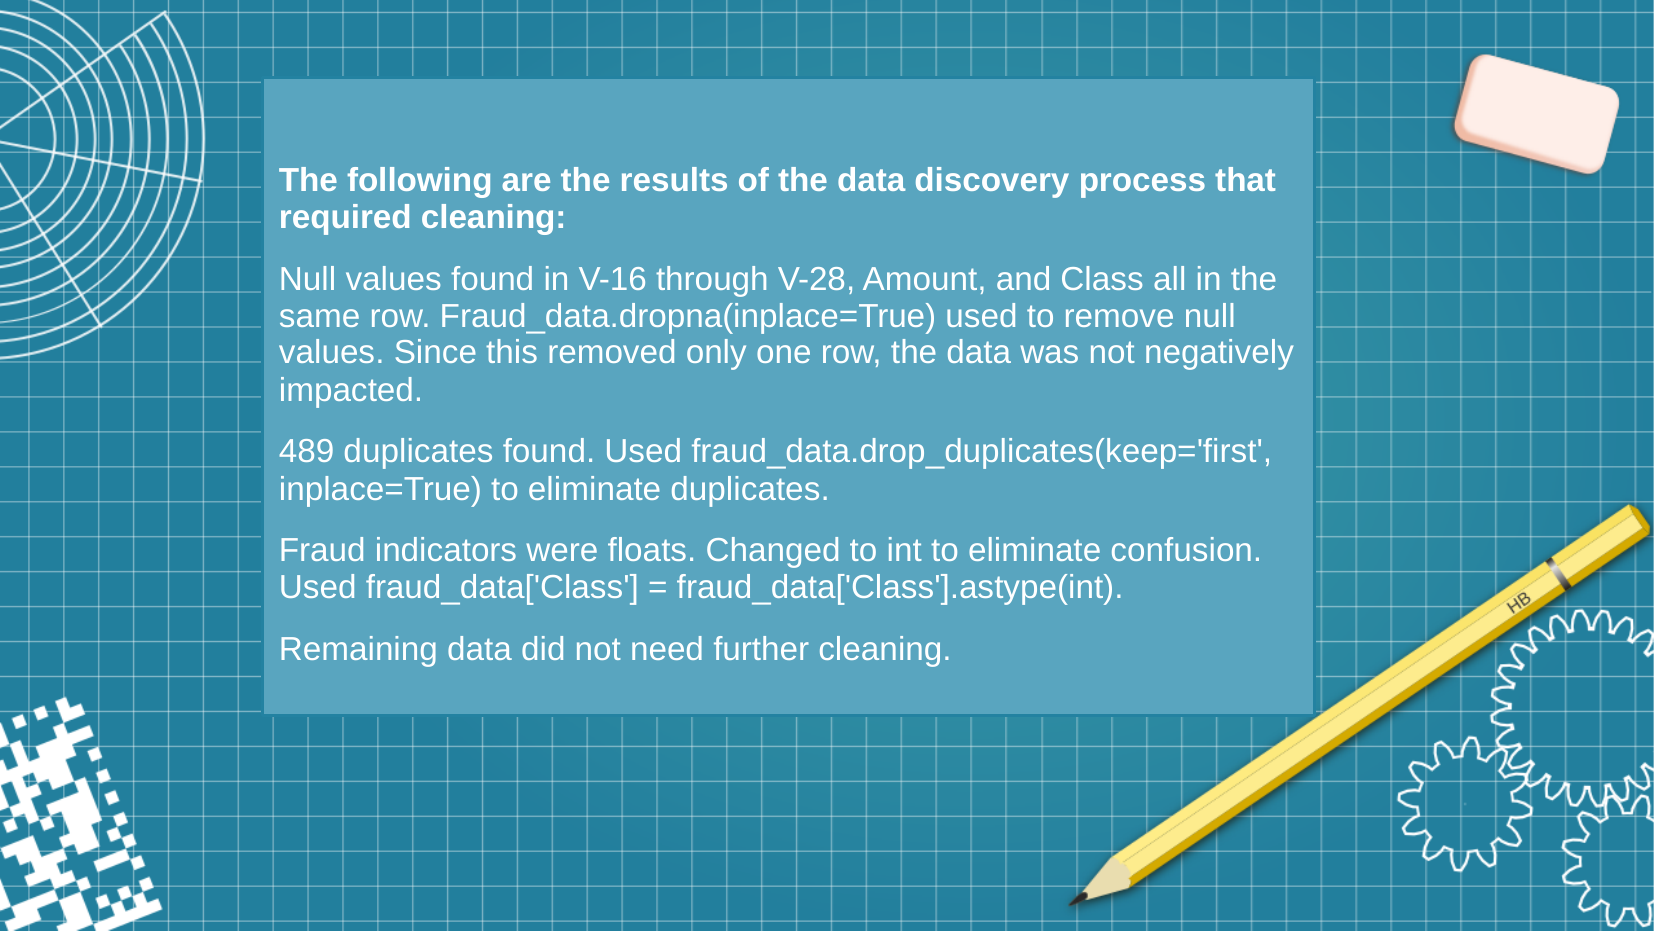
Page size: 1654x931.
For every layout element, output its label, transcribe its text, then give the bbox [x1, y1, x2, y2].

text_box [262, 77, 1315, 716]
text_box The following are the results of the data discovery process that required cleaning: Null values found in V-16 through V-28, Amount, and Class all in the same row. Fraud_data.dropna(inplace=True) used to remove null values. Since this removed only one row, the data was not negatively impacted. 489 duplicates found. Used fraud_data.drop_duplicates(keep='first', inplace=True) to eliminate duplicates. Fraud indicators were floats. Changed to int to eliminate confusion. Used fraud_data['Class'] = fraud_data['Class'].astype(int). Remaining data did not need further cleaning. [264, 115, 1352, 751]
picture [0, 0, 1654, 931]
